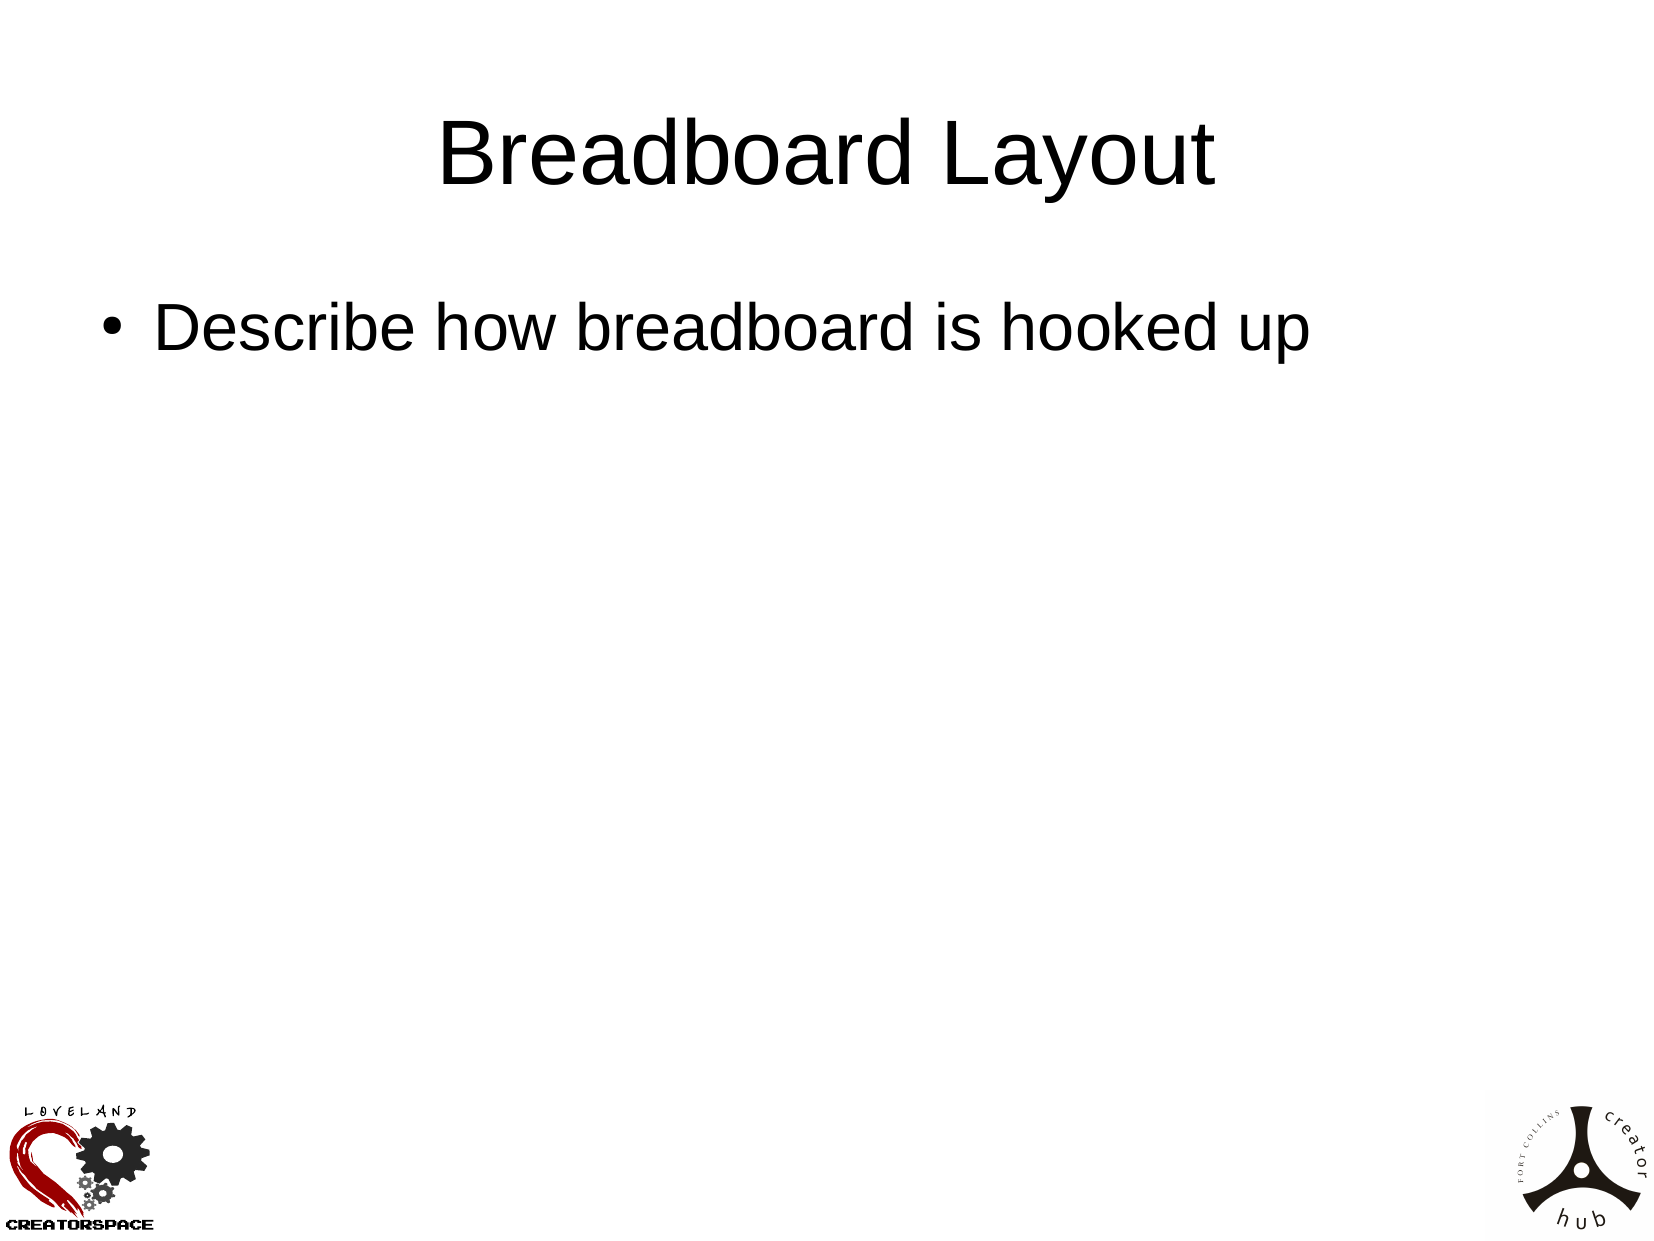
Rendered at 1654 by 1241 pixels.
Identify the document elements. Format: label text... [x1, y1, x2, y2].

title Breadboard Layout [82, 49, 1571, 257]
picture [1485, 1090, 1654, 1241]
list Describe how breadboard is hooked up [82, 290, 1571, 1010]
